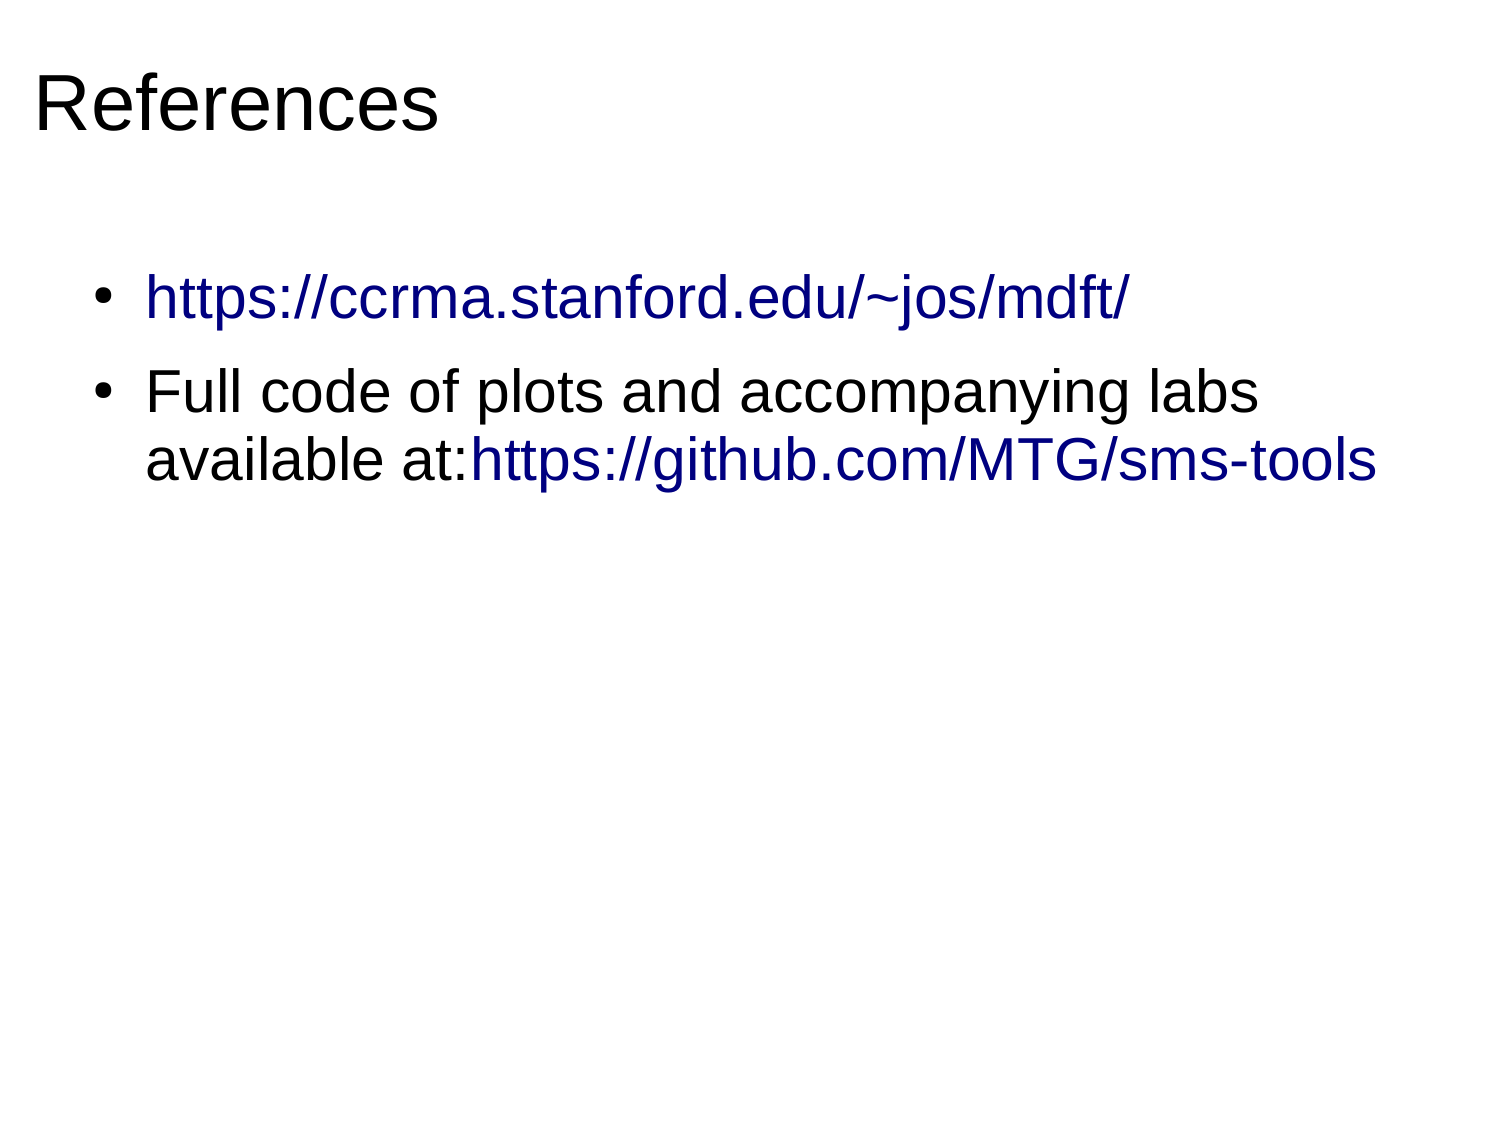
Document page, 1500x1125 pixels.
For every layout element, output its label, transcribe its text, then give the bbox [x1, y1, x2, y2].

title References [33, 9, 1384, 197]
list https://ccrma.stanford.edu/~jos/mdft/ Full code of plots and accompanying labs available at:https://github.com/MTG/sms-tools [75, 263, 1425, 916]
